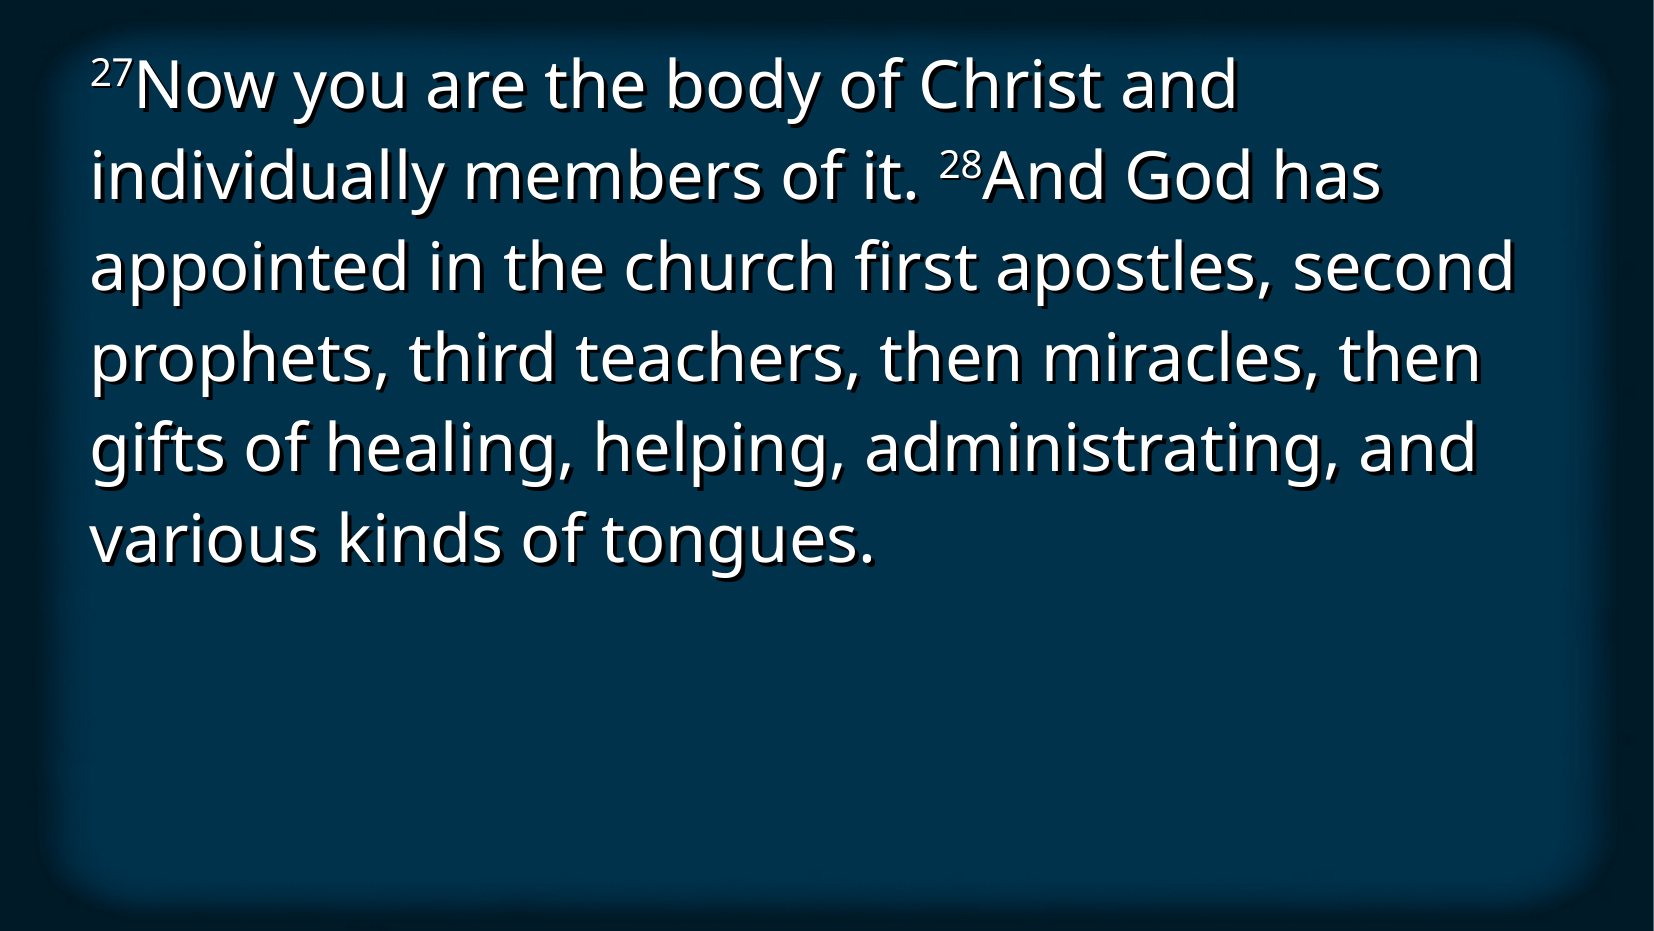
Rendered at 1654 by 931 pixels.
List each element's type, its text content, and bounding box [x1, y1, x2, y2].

text_box 27Now you are the body of Christ and individually members of it. 28And God has appointed in the church first apostles, second prophets, third teachers, then miracles, then gifts of healing, helping, administrating, and various kinds of tongues. [75, 30, 1591, 578]
picture [0, 0, 1654, 931]
